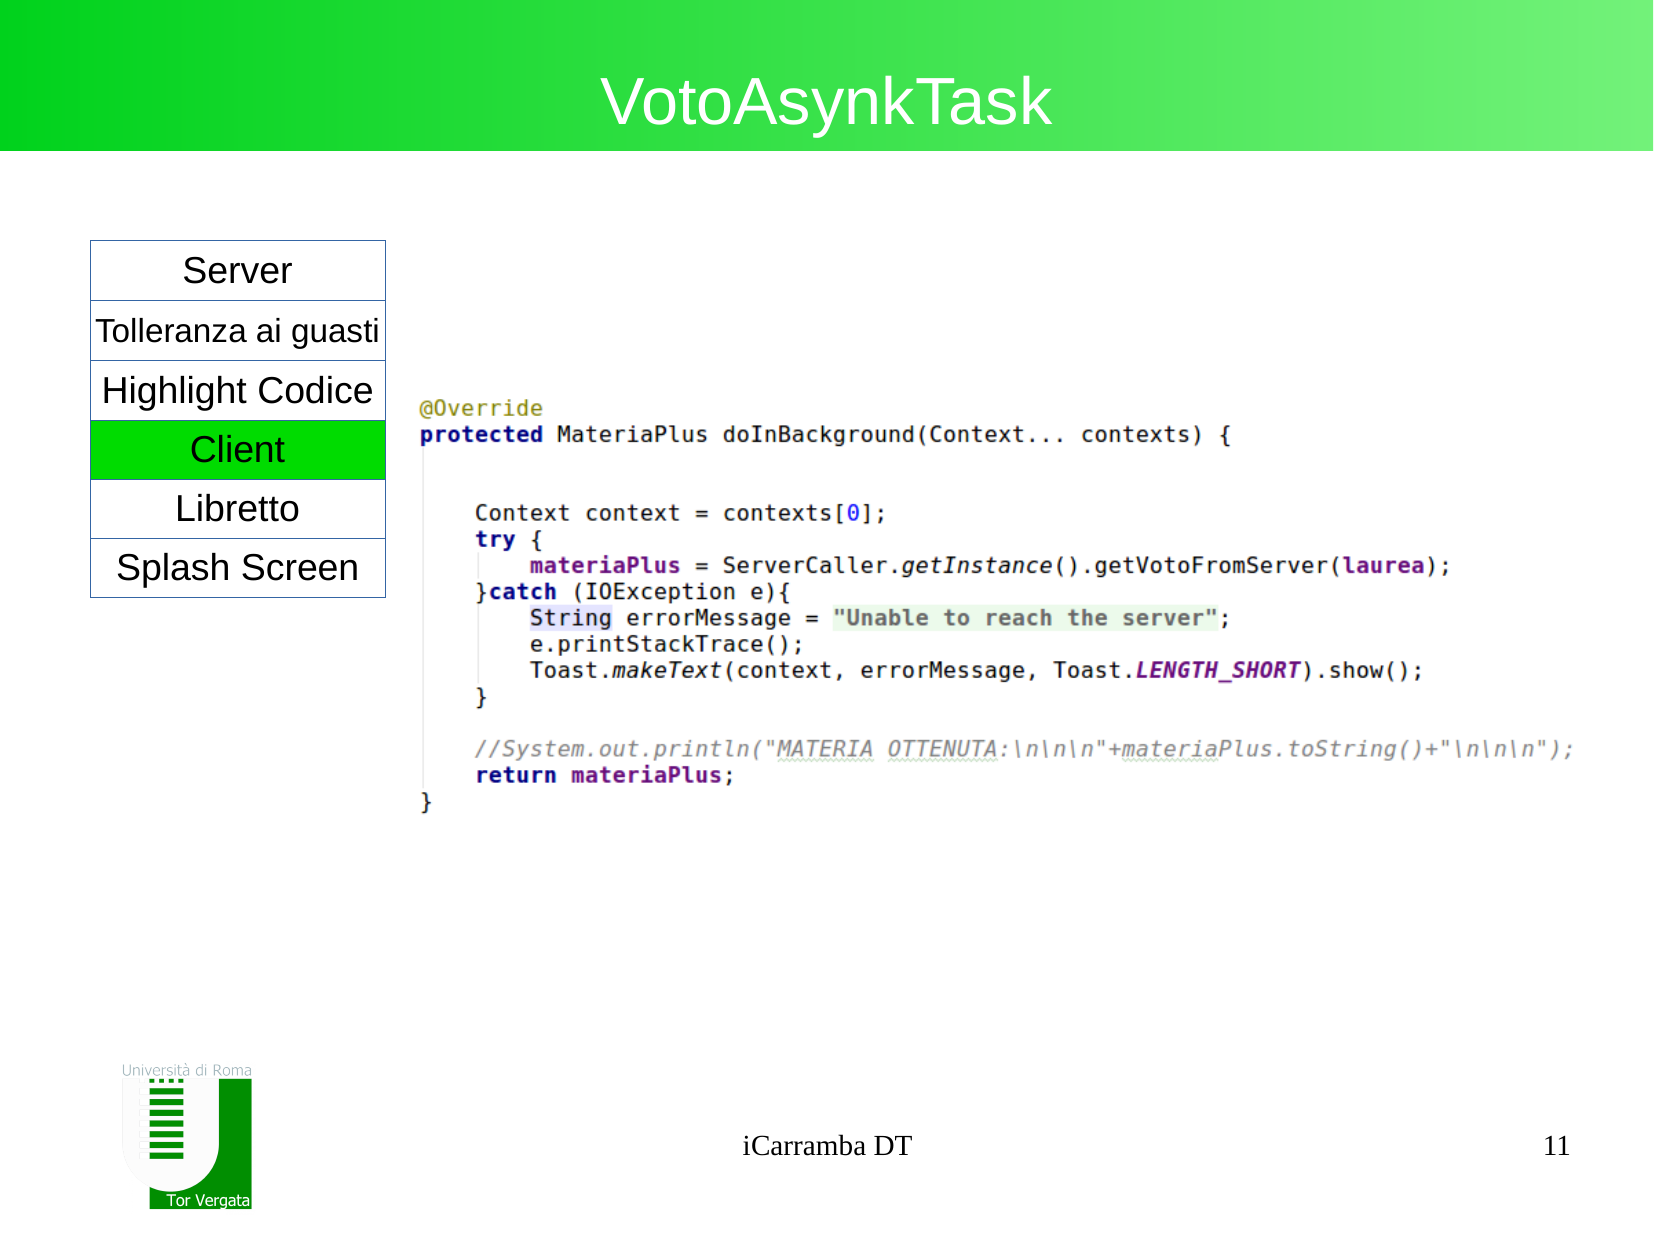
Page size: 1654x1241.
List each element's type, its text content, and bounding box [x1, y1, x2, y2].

text_box Client [90, 420, 386, 479]
text_box Server [90, 240, 386, 300]
text_box Splash Screen [90, 538, 386, 598]
text_box Tolleranza ai guasti [90, 300, 386, 360]
picture [402, 387, 1589, 827]
picture [120, 1061, 256, 1215]
title VotoAsynkTask [82, 49, 1571, 155]
text_box Libretto [90, 479, 386, 538]
text_box Highlight Codice [90, 360, 386, 420]
